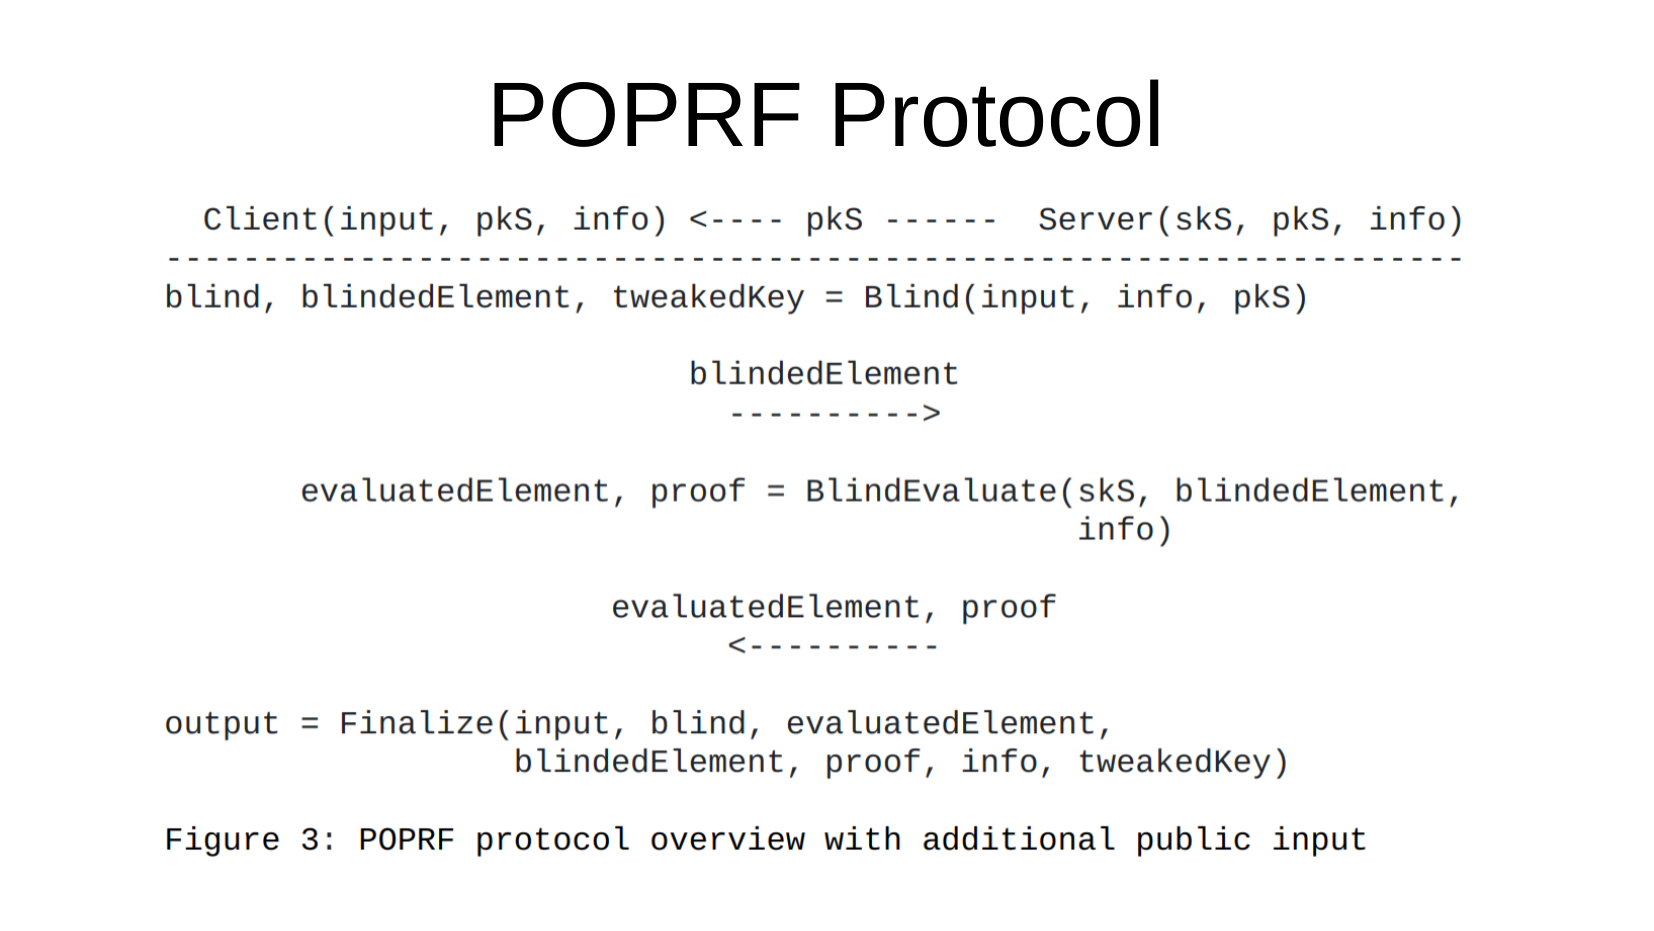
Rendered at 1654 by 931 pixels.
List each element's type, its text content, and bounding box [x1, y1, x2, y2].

title POPRF Protocol [82, 37, 1571, 193]
picture [88, 177, 1565, 886]
